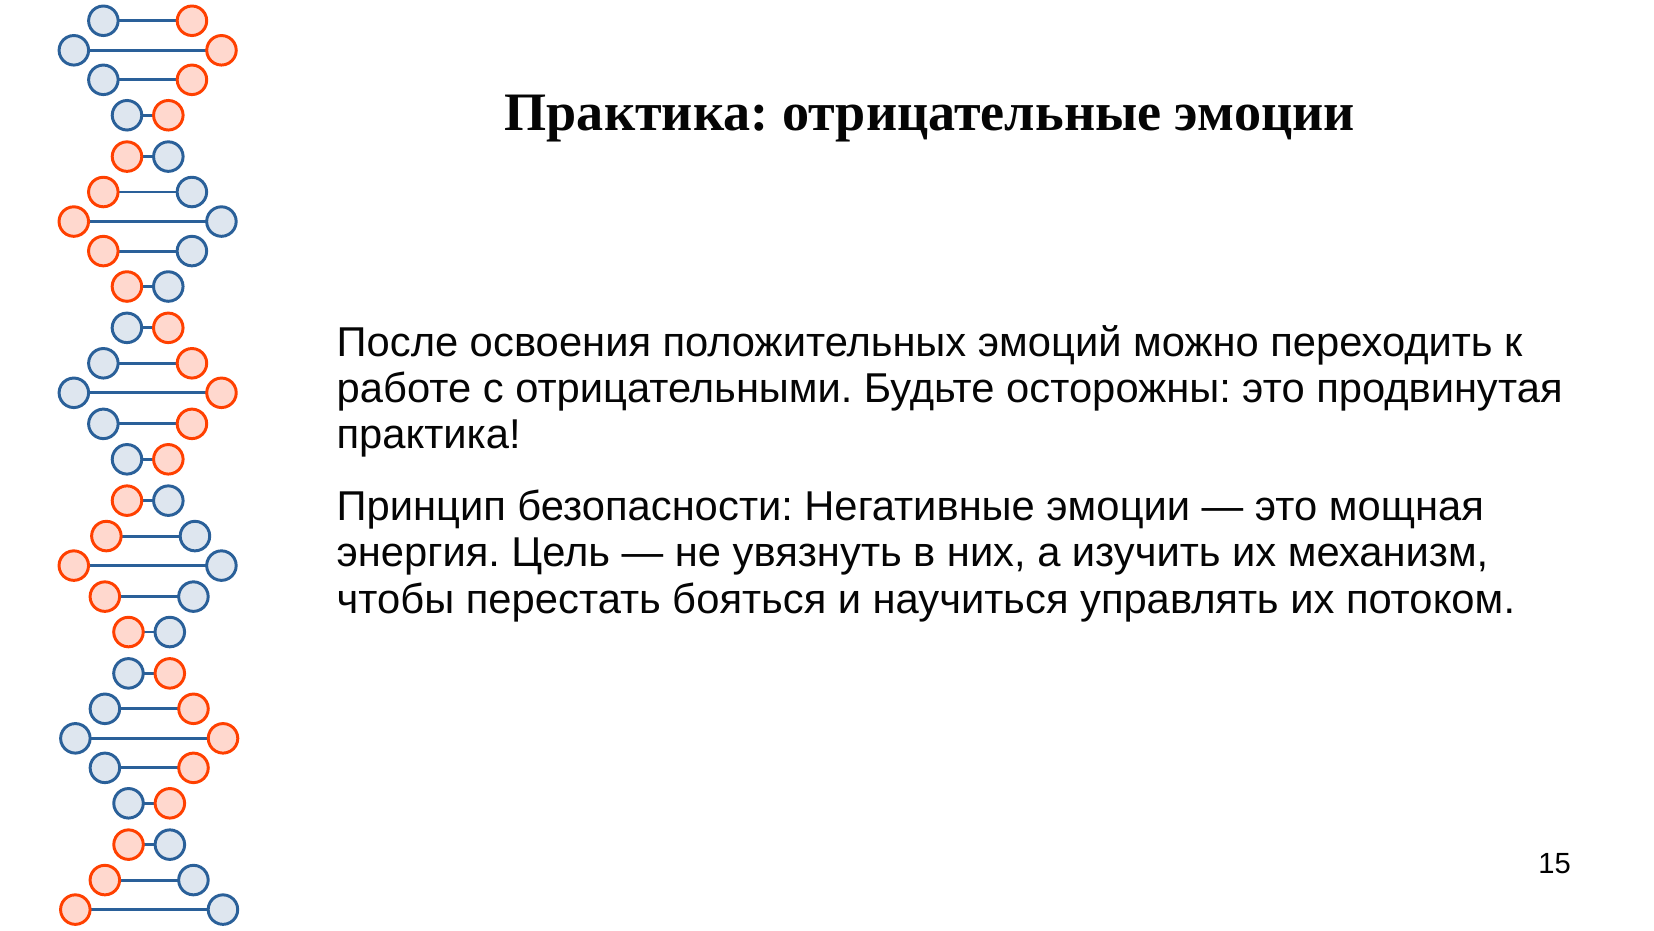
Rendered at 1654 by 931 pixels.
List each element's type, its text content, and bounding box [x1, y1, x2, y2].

title Практика: отрицательные эмоции [265, 35, 1595, 189]
list После освоения положительных эмоций можно переходить к работе с отрицательными. Будьте осторожны: это продвинутая практика! Принцип безопасности: Негативные эмоции — это мощная энергия. Цель — не увязнуть в них, а изучить их механизм, чтобы перестать бояться и научиться управлять их потоком. [265, 224, 1595, 764]
